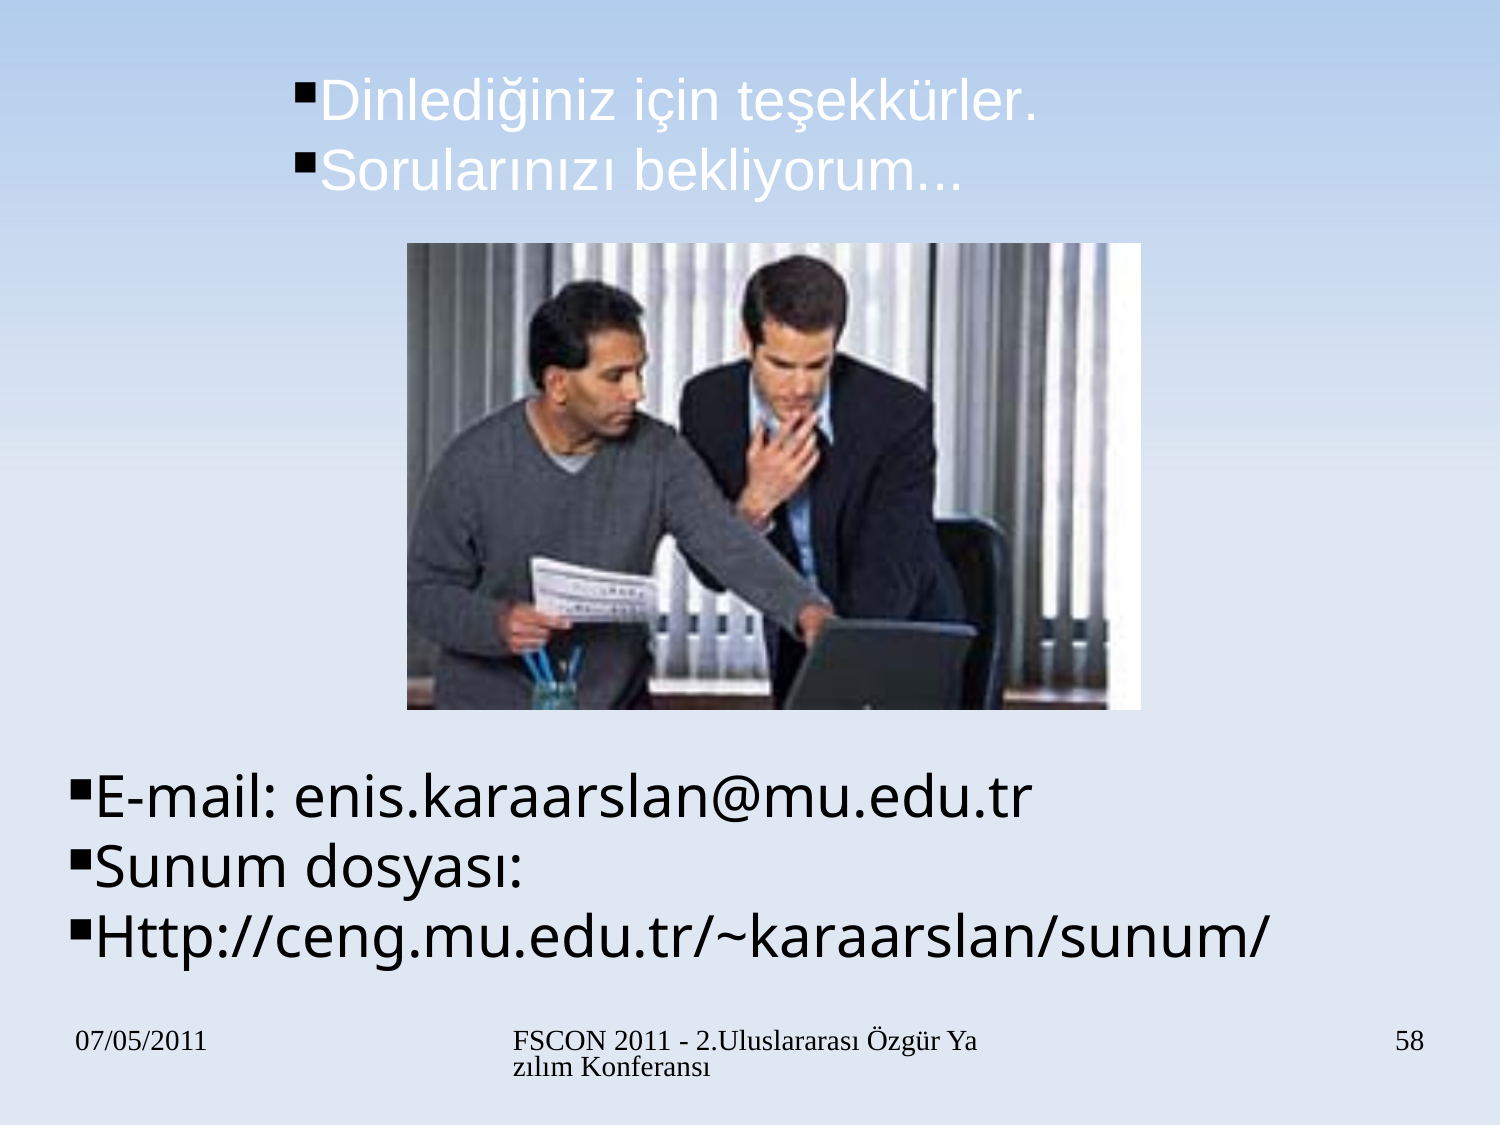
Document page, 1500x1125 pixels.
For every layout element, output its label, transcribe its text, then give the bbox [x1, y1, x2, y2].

text_box Dinlediğiniz için teşekkürler. Sorularınızı bekliyorum... [277, 54, 1294, 284]
text_box E-mail: enis.karaarslan@mu.edu.tr Sunum dosyası: Http://ceng.mu.edu.tr/~karaarslan/sunum/ [53, 751, 1459, 981]
picture [0, 0, 1500, 1125]
